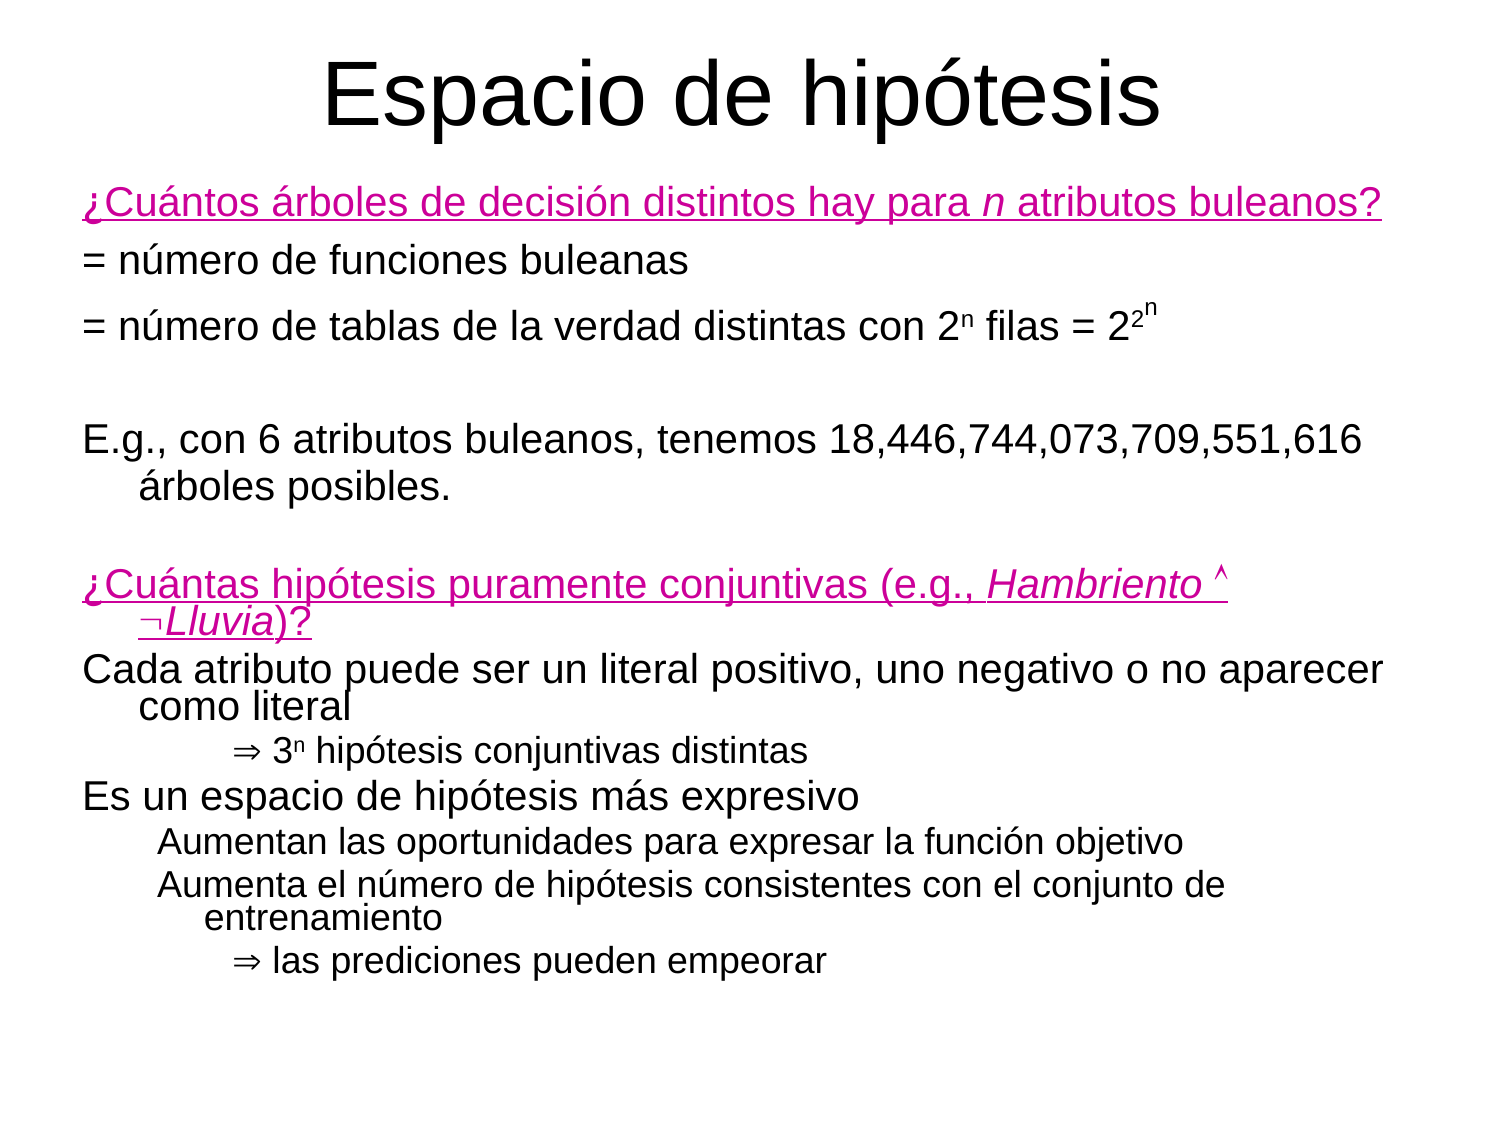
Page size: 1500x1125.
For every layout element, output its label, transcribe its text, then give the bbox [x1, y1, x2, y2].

list ¿Cuántos árboles de decisión distintos hay para n atributos buleanos? = número de funciones buleanas = número de tablas de la verdad distintas con 2n filas = 22n E.g., con 6 atributos buleanos, tenemos 18,446,744,073,709,551,616 árboles posibles. ¿Cuántas hipótesis puramente conjuntivas (e.g., Hambriento  Lluvia)? Cada atributo puede ser un literal positivo, uno negativo o no aparecer como literal  3n hipótesis conjuntivas distintas Es un espacio de hipótesis más expresivo Aumentan las oportunidades para expresar la función objetivo Aumenta el número de hipótesis consistentes con el conjunto de entrenamiento  las prediciones pueden empeorar [67, 169, 1418, 1079]
title Espacio de hipótesis [67, 0, 1418, 169]
